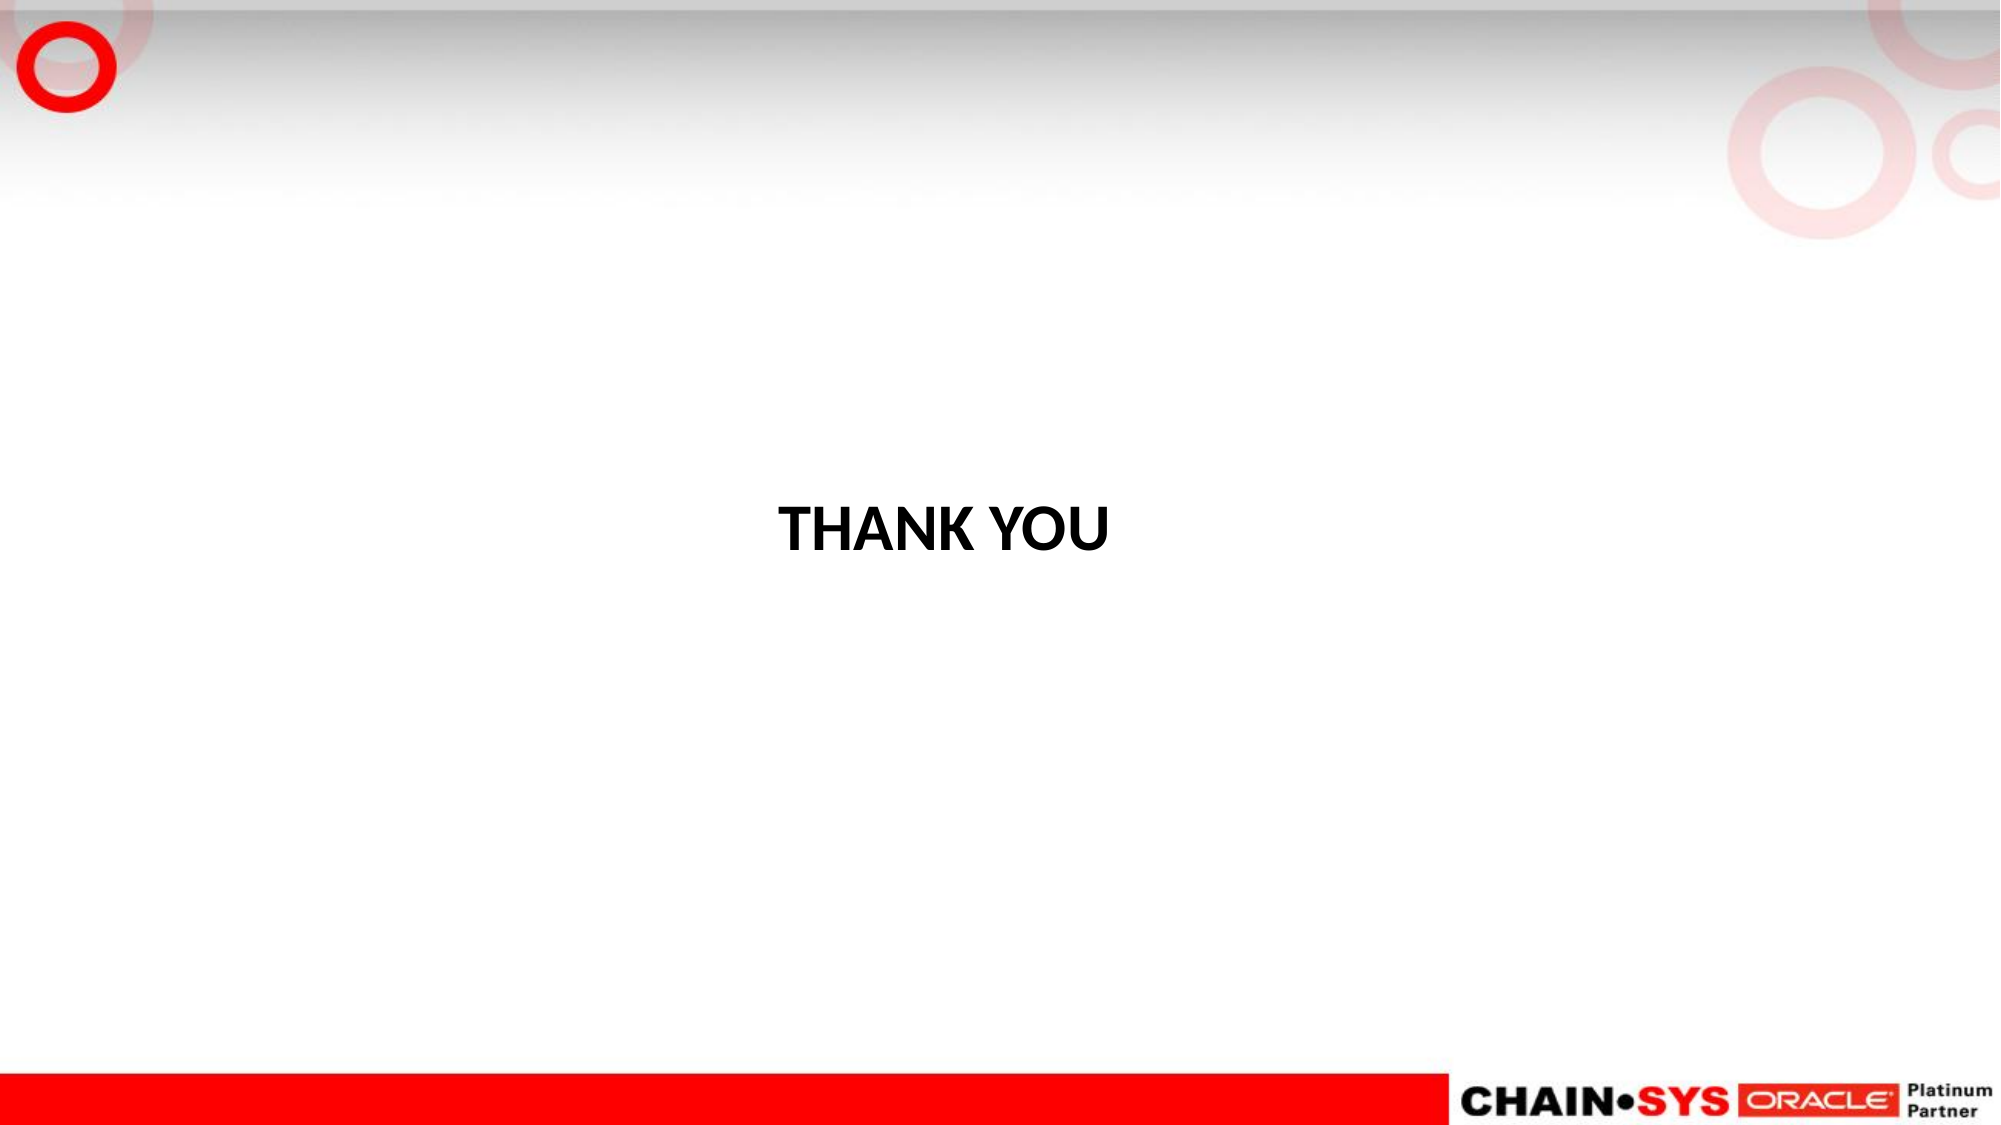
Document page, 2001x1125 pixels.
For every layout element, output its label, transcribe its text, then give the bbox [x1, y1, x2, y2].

title THANK YOU [200, 430, 1689, 638]
picture [0, 0, 2000, 1125]
